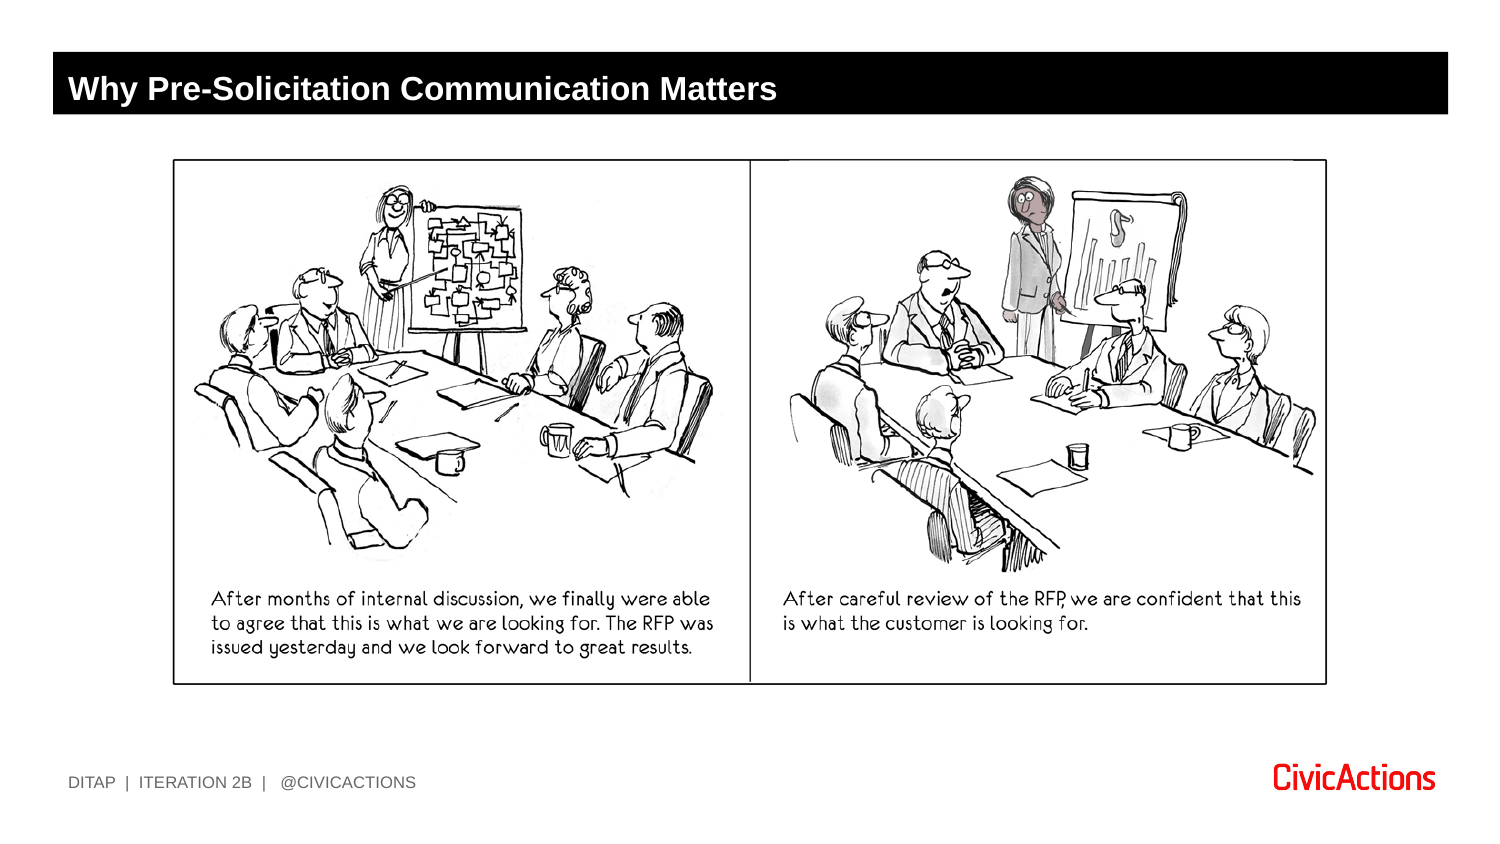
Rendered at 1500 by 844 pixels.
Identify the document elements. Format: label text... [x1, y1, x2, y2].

picture [168, 151, 1332, 692]
picture [1271, 758, 1438, 795]
title Why Pre-Solicitation Communication Matters [53, 51, 1449, 115]
